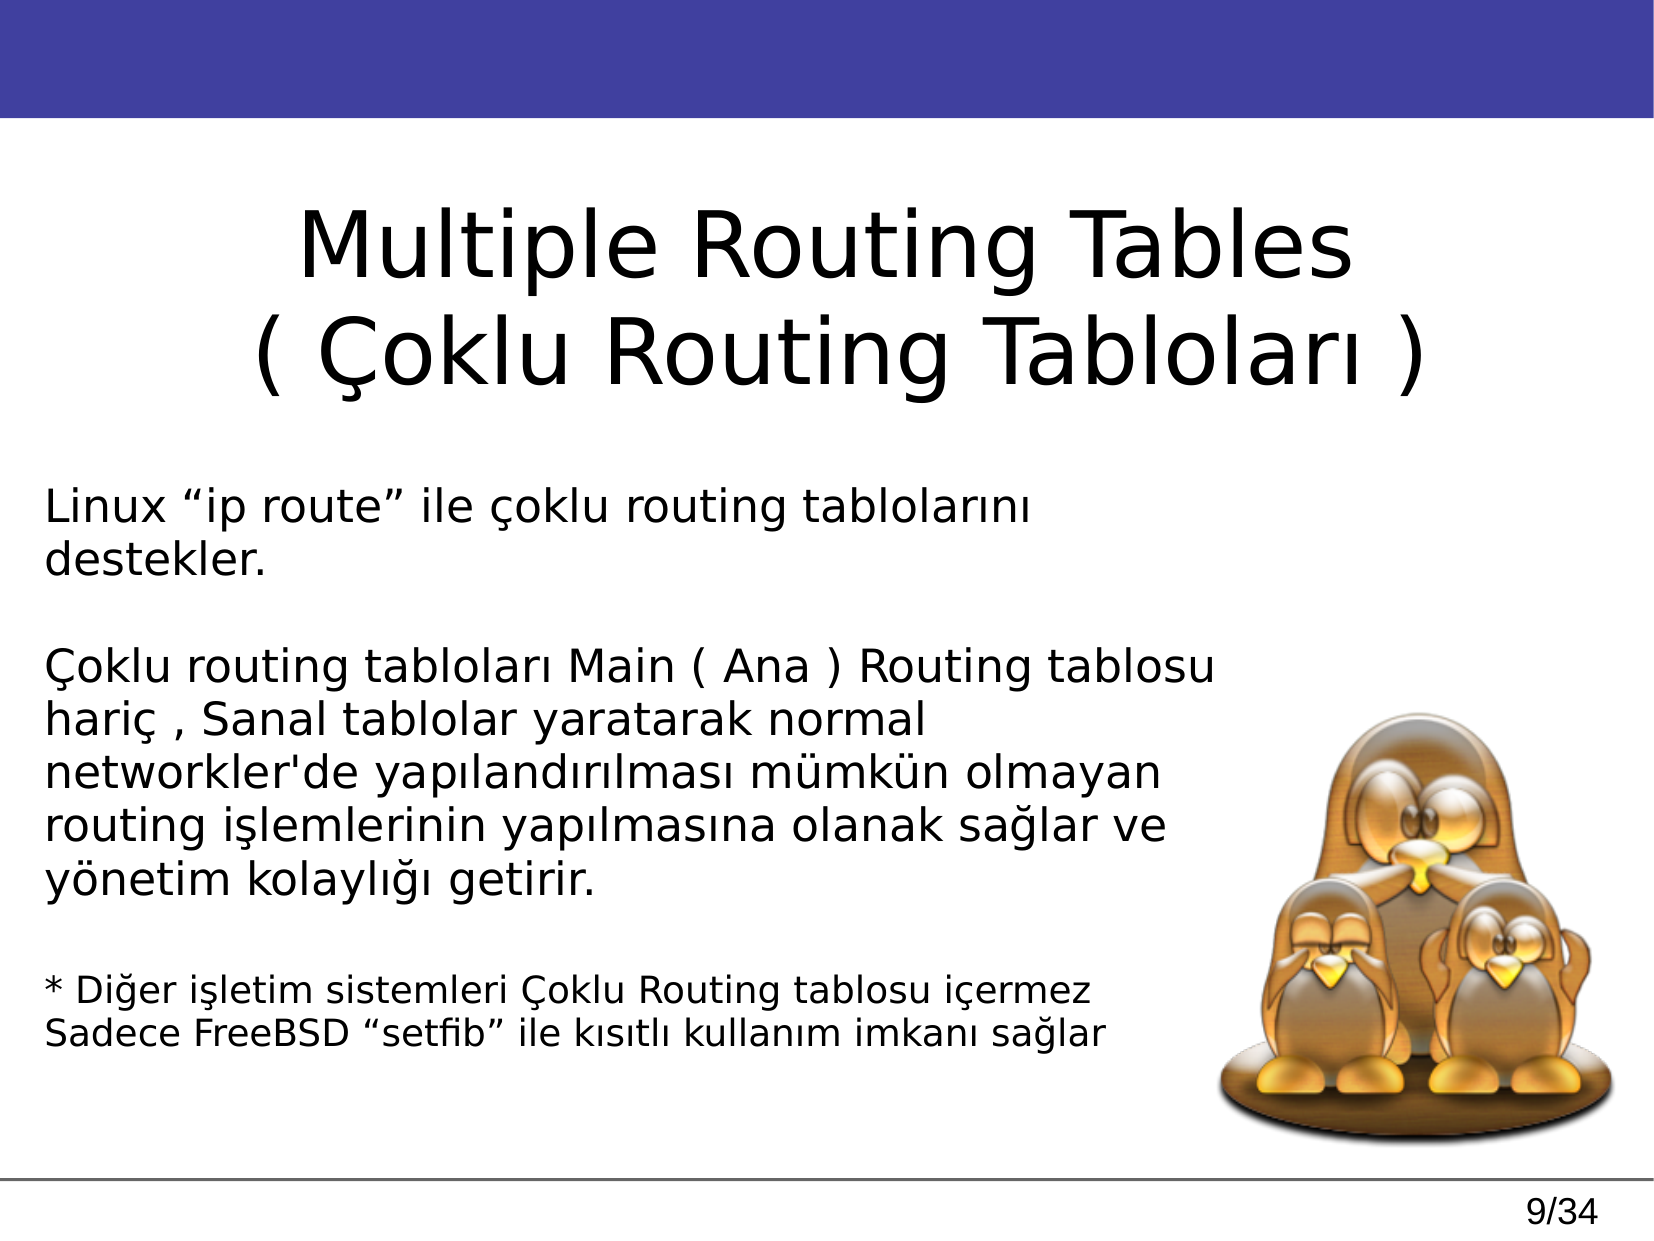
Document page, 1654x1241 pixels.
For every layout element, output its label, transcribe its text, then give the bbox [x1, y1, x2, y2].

text_box Multiple Routing Tables ( Çoklu Routing Tabloları ) [0, 184, 1654, 414]
text_box <number>/34 [1511, 1183, 1654, 1241]
text_box Linux “ip route” ile çoklu routing tablolarını destekler. Çoklu routing tabloları Main ( Ana ) Routing tablosu hariç , Sanal tablolar yaratarak normal networkler'de yapılandırılması mümkün olmayan routing işlemlerinin yapılmasına olanak sağlar ve yönetim kolaylığı getirir. [29, 472, 1241, 967]
text_box * Diğer işletim sistemleri Çoklu Routing tablosu içermez Sadece FreeBSD “setfib” ile kısıtlı kullanım imkanı sağlar [29, 961, 1152, 1063]
picture [1210, 679, 1626, 1154]
